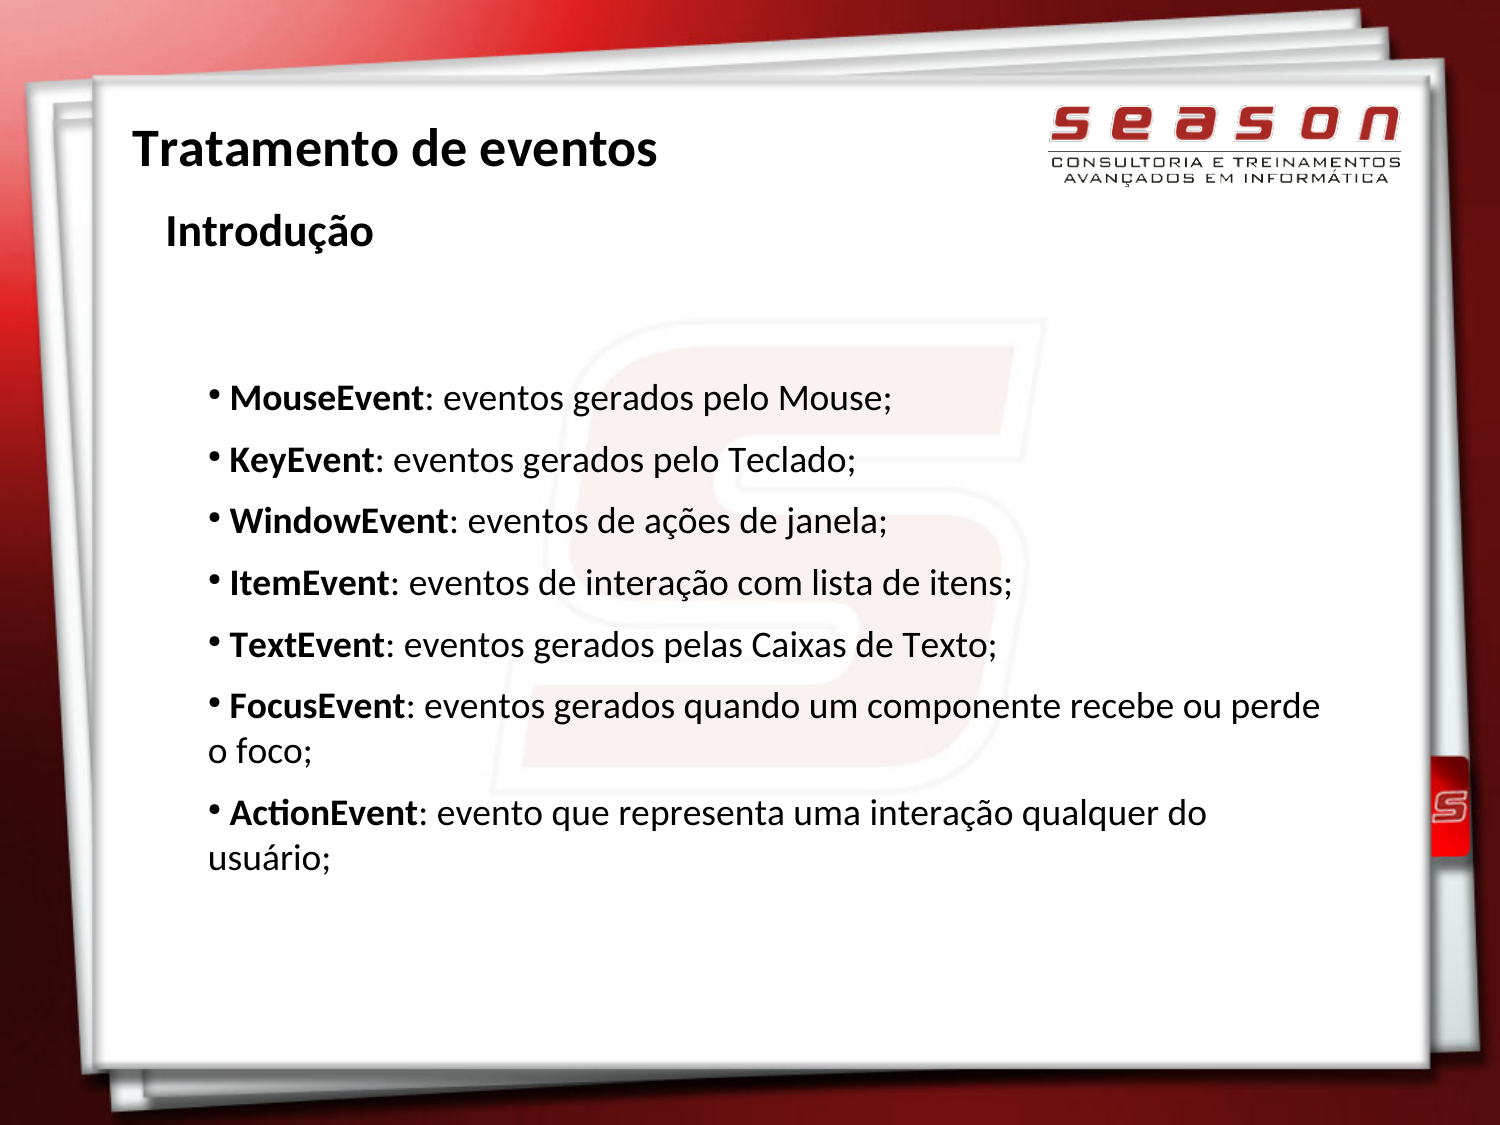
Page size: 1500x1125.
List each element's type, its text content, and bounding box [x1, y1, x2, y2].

text_box MouseEvent: eventos gerados pelo Mouse; KeyEvent: eventos gerados pelo Teclado; WindowEvent: eventos de ações de janela; ItemEvent: eventos de interação com lista de itens; TextEvent: eventos gerados pelas Caixas de Texto; FocusEvent: eventos gerados quando um componente recebe ou perde o foco; ActionEvent: evento que representa uma interação qualquer do usuário; [207, 357, 1328, 894]
text_box Introdução [165, 200, 1240, 256]
picture [0, 0, 1500, 1125]
title Tratamento de eventos [118, 33, 1394, 257]
